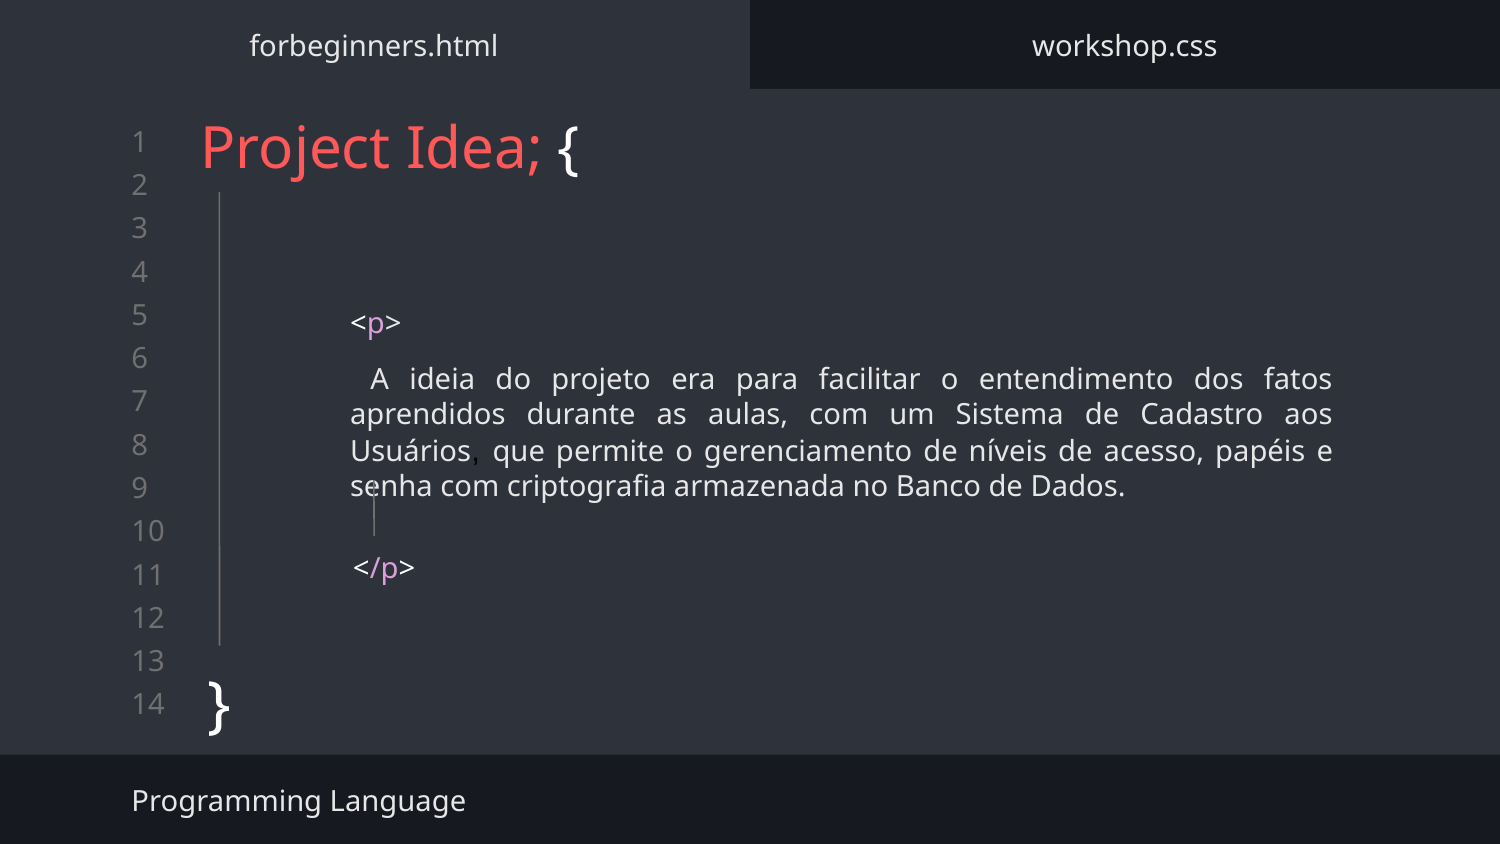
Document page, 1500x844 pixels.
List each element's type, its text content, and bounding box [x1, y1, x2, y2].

subtitle workshop.css [750, 15, 1500, 74]
subtitle Programming Language [116, 770, 915, 829]
subtitle forbeginners.html [0, 15, 749, 74]
text_box </p> [329, 533, 439, 599]
text_box } [177, 648, 261, 754]
title Project Idea; { [185, 101, 850, 189]
subtitle <p> A ideia do projeto era para facilitar o entendimento dos fatos aprendidos durante as aulas, com um Sistema de Cadastro aos Usuários, que permite o gerenciamento de níveis de acesso, papéis e senha com criptografia armazenada no Banco de Dados. [261, 148, 1349, 659]
